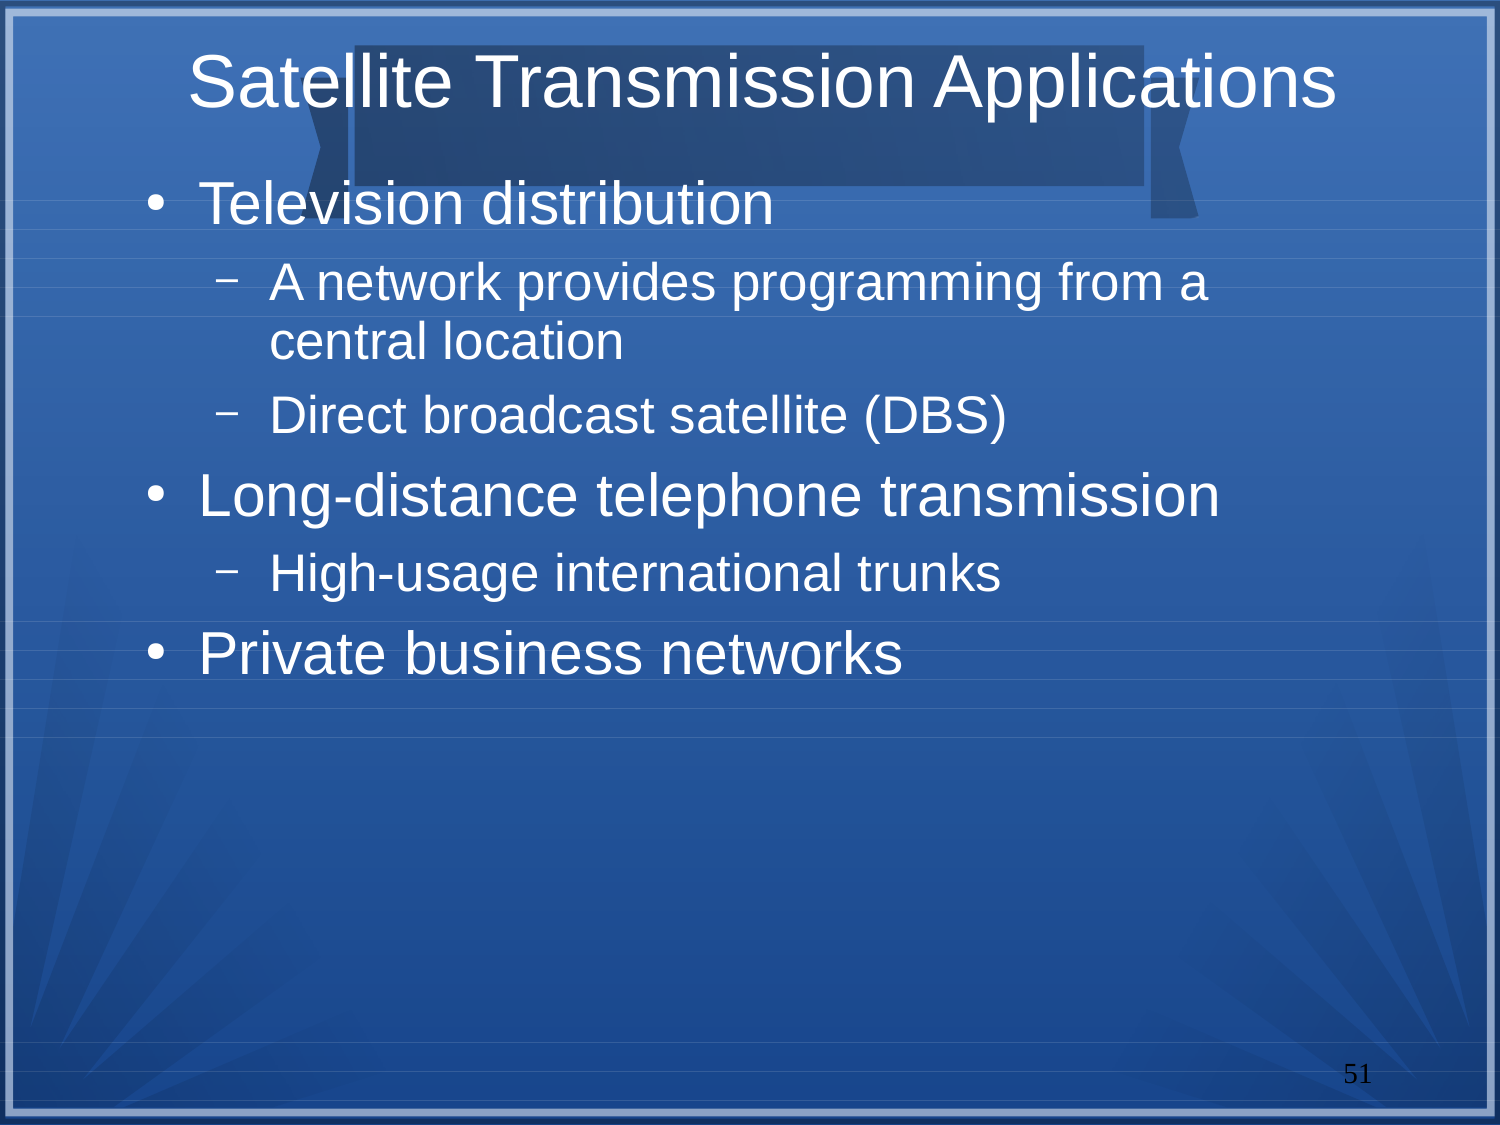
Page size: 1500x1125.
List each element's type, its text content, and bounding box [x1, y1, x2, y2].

text_box 47 [1074, 1050, 1388, 1125]
list Television distribution A network provides programming from a central location Direct broadcast satellite (DBS) Long-distance telephone transmission High-usage international trunks Private business networks [112, 162, 1388, 1025]
title Satellite Transmission Applications [112, 0, 1388, 162]
